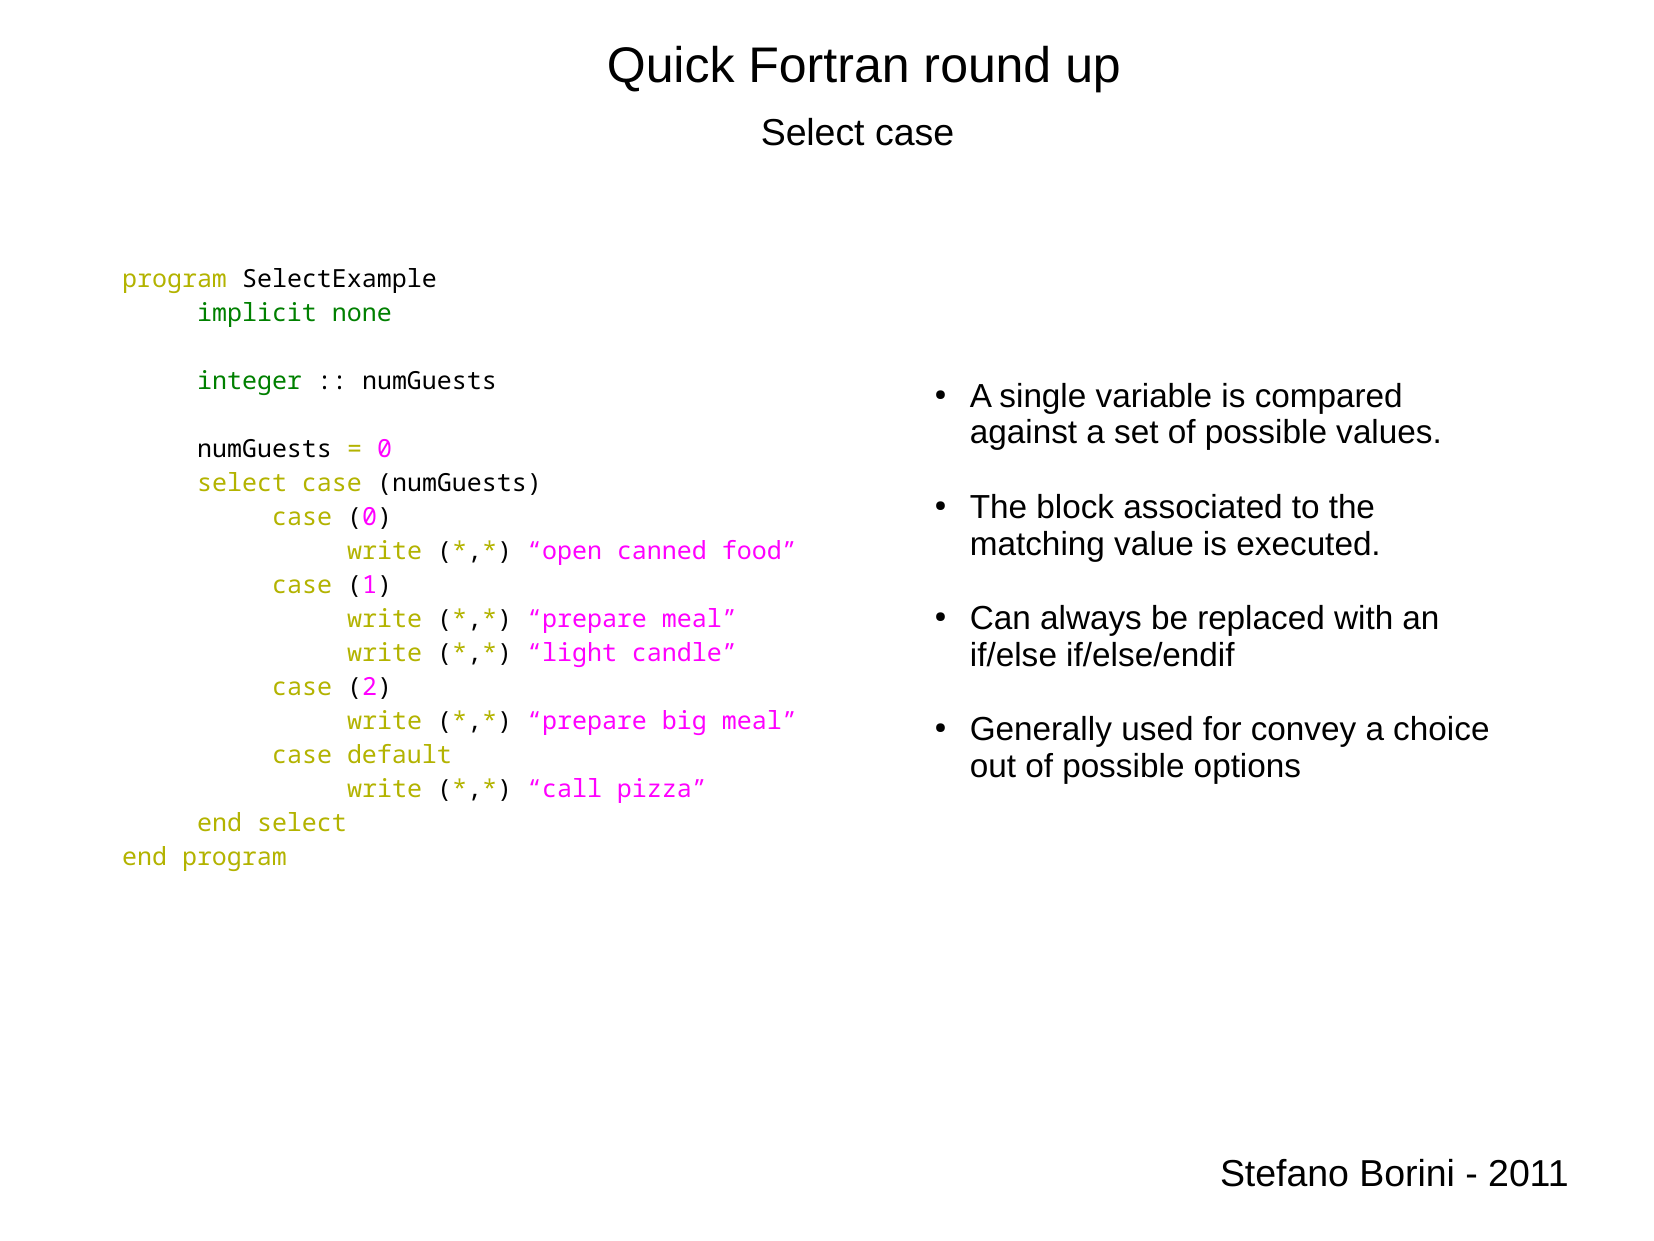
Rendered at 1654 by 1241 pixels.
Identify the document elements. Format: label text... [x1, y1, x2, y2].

text_box program SelectExample implicit none integer :: numGuests numGuests = 0 select case (numGuests) case (0) write (*,*) “open canned food” case (1) write (*,*) “prepare meal” write (*,*) “light candle” case (2) write (*,*) “prepare big meal” case default write (*,*) “call pizza” end select end program [107, 253, 812, 831]
text_box Select case [746, 103, 970, 161]
text_box A single variable is compared against a set of possible values. The block associated to the matching value is executed. Can always be replaced with an if/else if/else/endif Generally used for convey a choice out of possible options [919, 369, 1515, 795]
